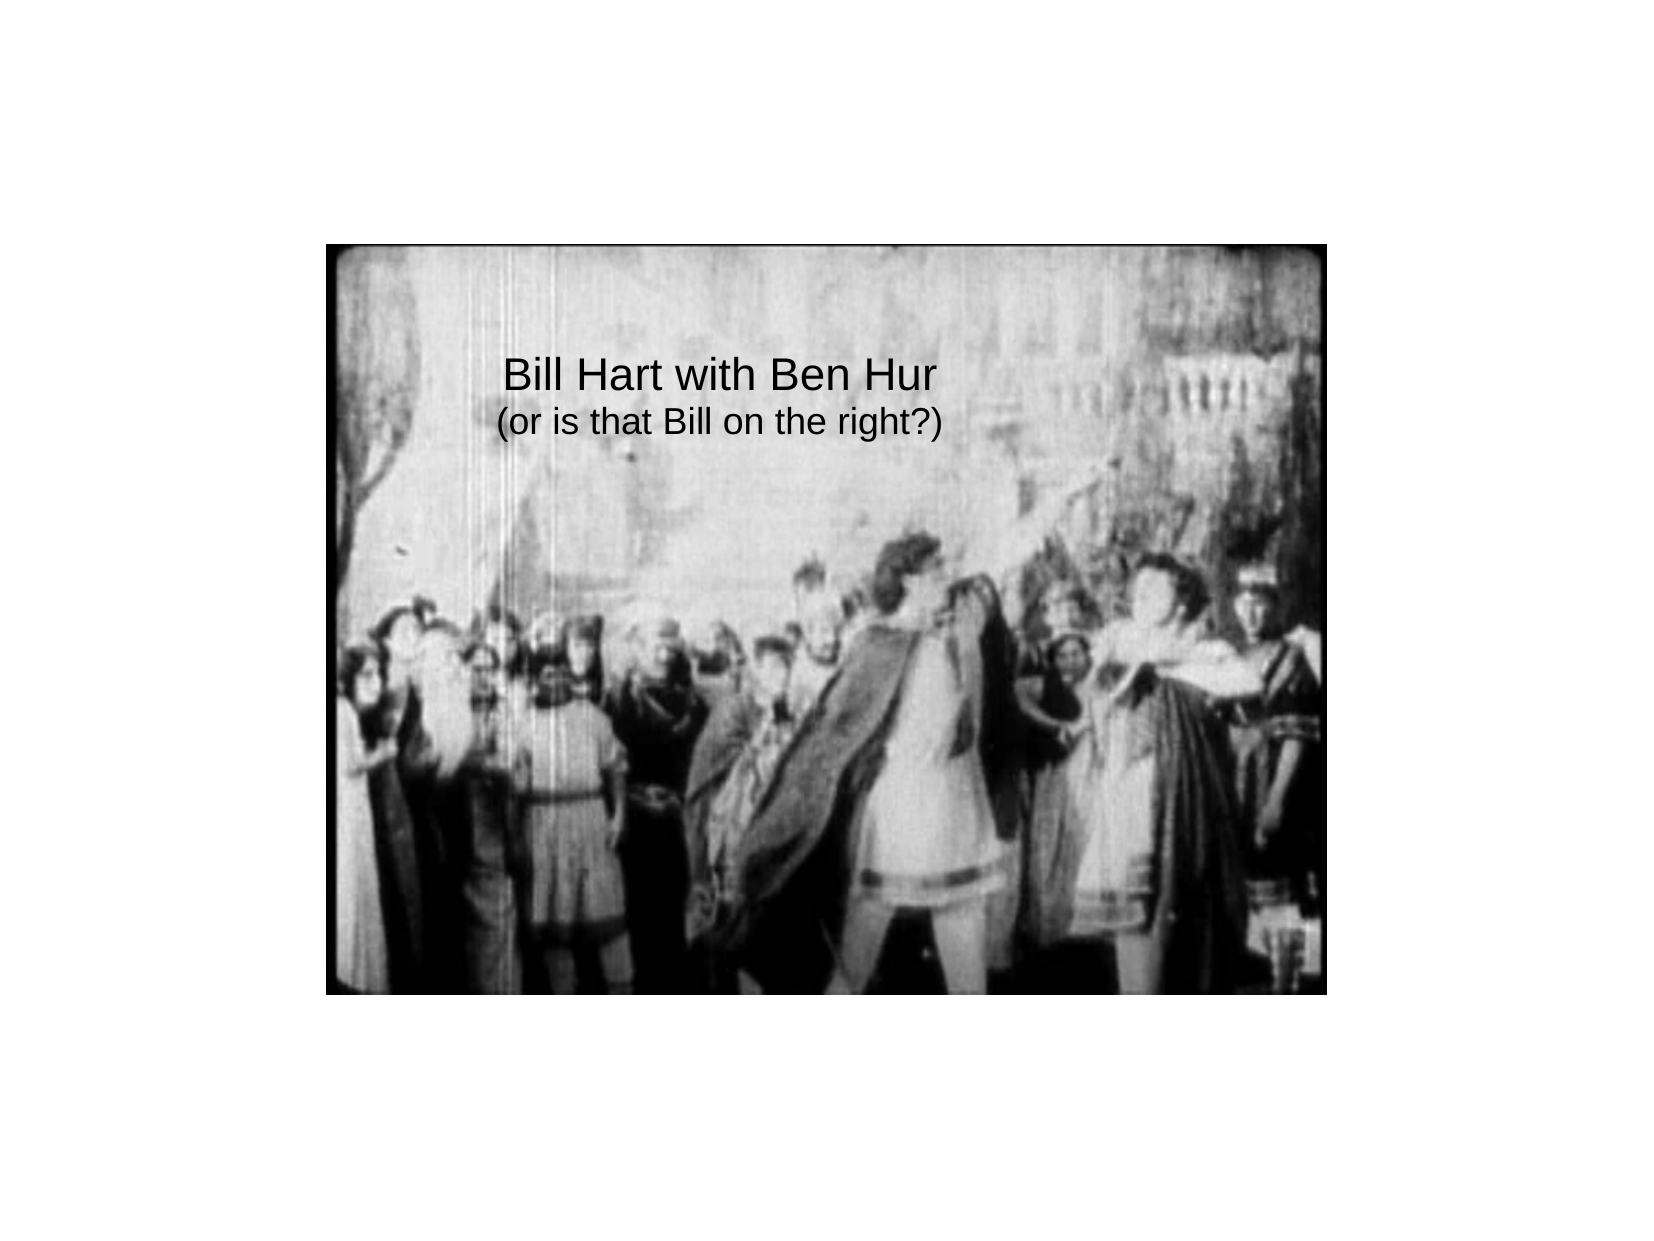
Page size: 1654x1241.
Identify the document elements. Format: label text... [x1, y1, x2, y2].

picture [326, 244, 1327, 995]
text_box Bill Hart with Ben Hur (or is that Bill on the right?) [405, 341, 1036, 451]
